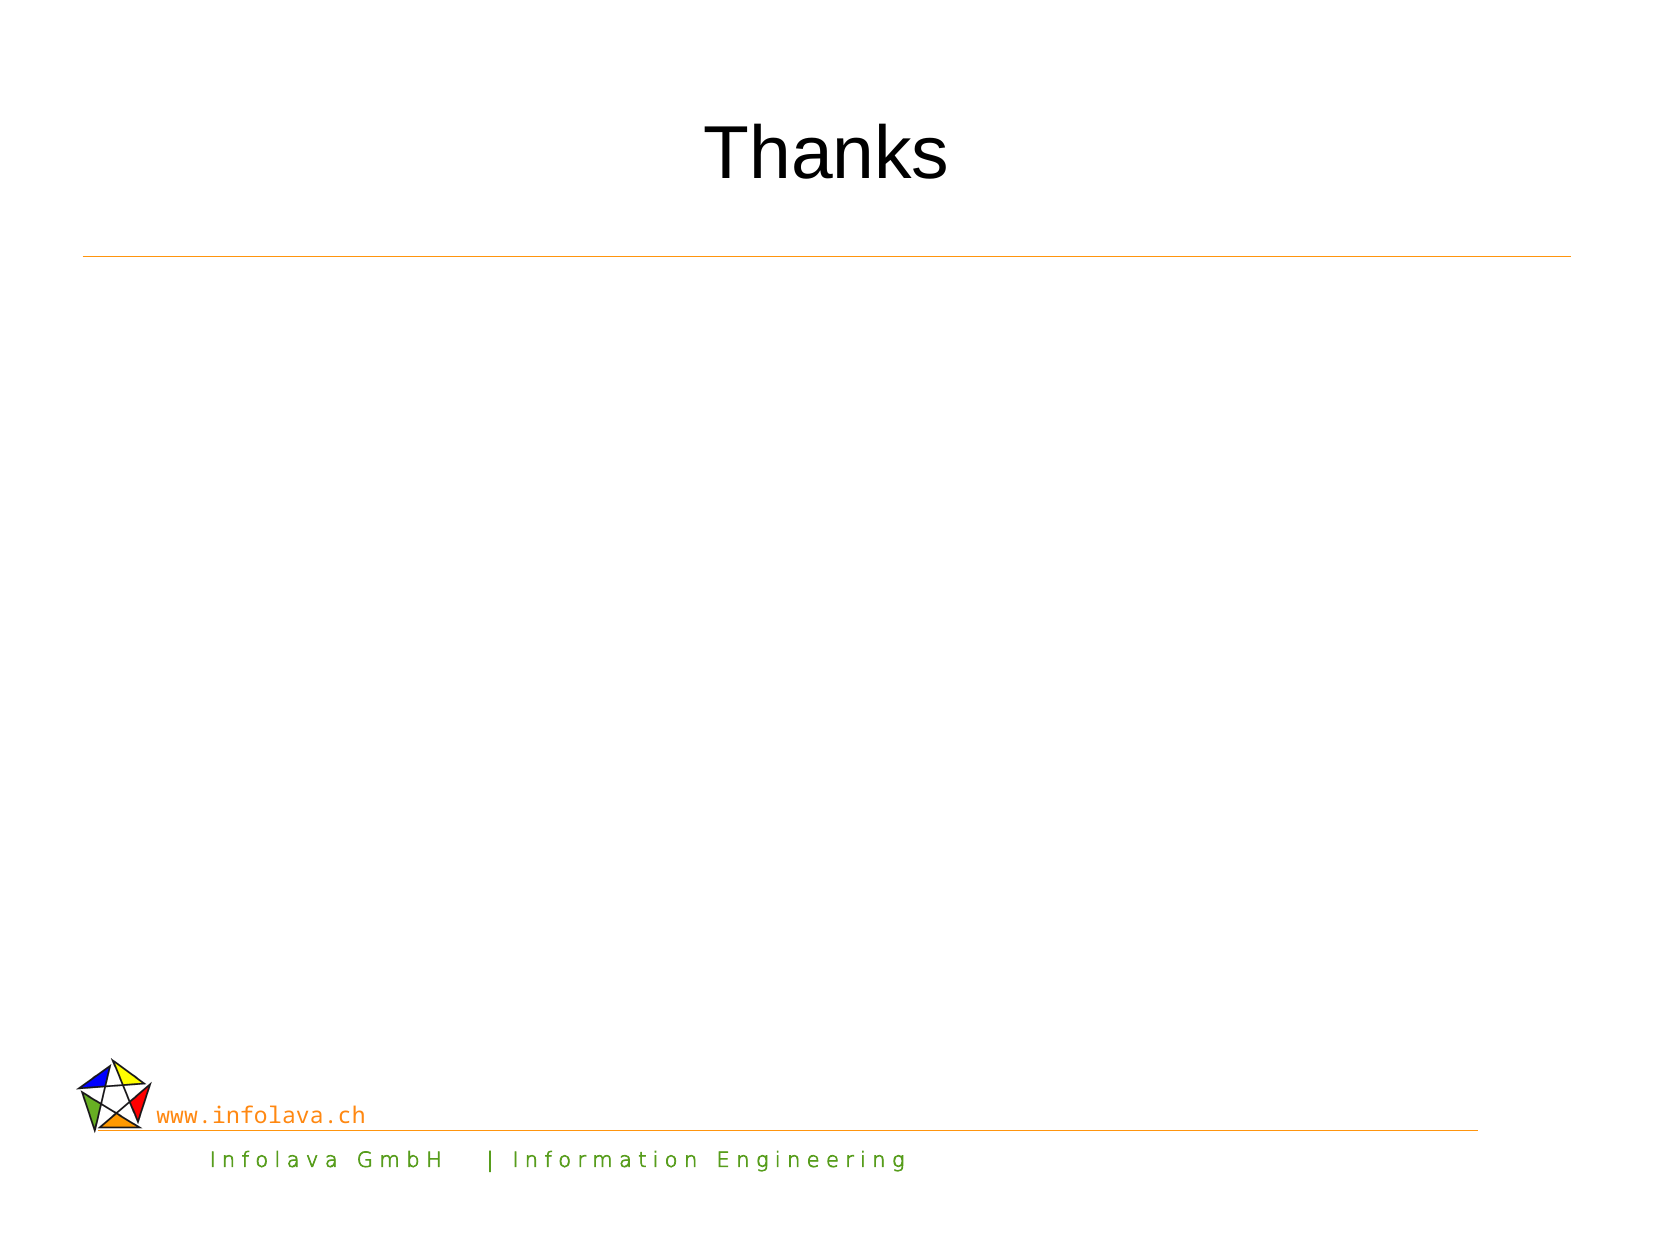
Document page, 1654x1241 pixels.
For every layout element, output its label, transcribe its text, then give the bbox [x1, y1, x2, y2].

picture [76, 1058, 152, 1134]
title Thanks [82, 49, 1571, 257]
